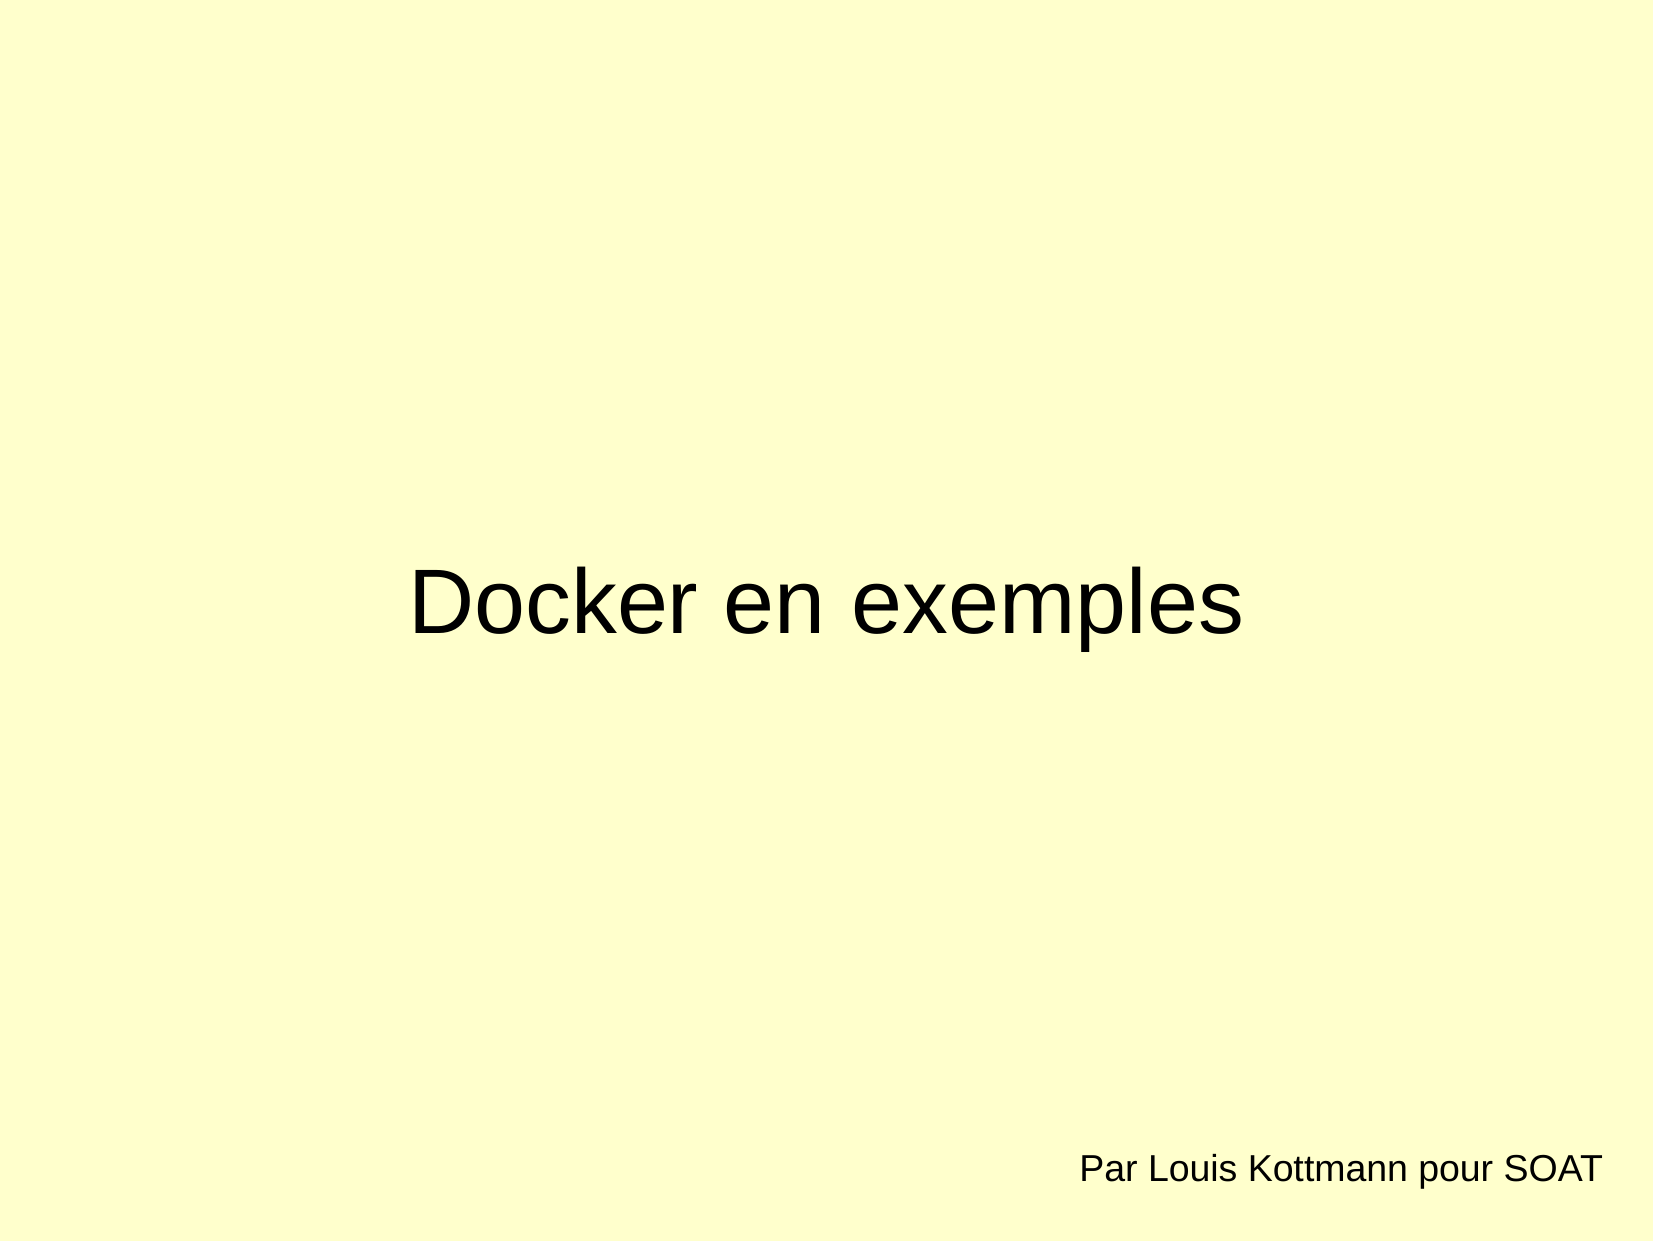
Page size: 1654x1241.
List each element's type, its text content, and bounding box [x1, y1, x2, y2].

text_box Par Louis Kottmann pour SOAT [1064, 1140, 1620, 1198]
subtitle [82, 290, 1571, 1010]
